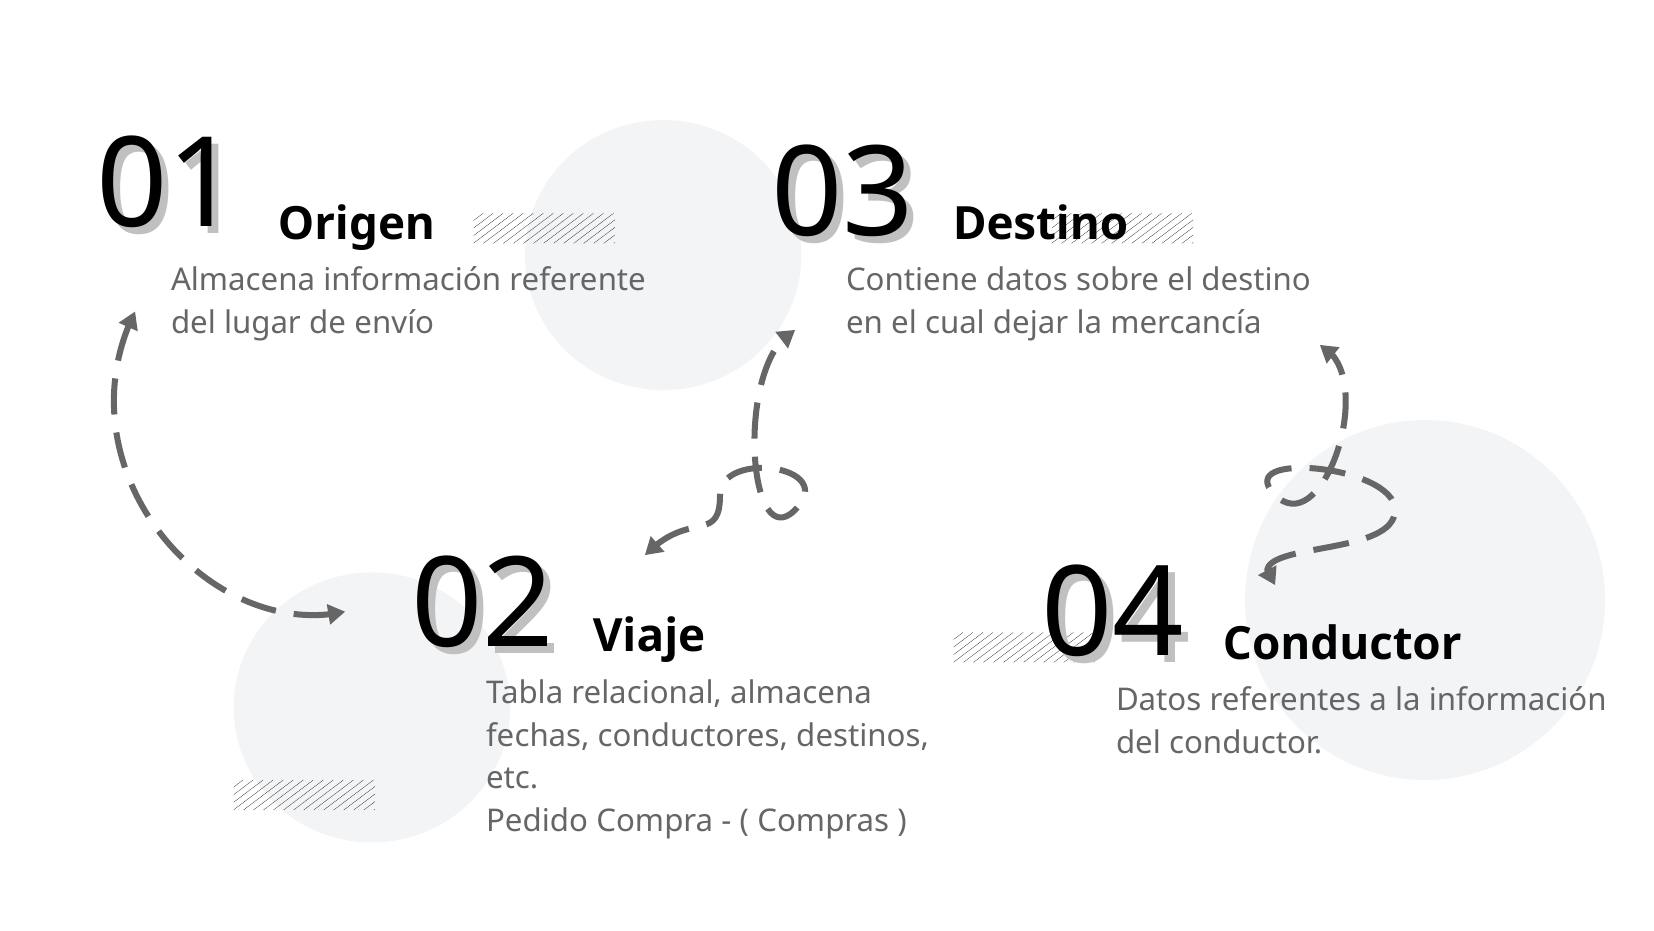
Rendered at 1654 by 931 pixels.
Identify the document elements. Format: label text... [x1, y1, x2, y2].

text_box 02 [396, 505, 577, 691]
text_box Datos referentes a la información del conductor. [1101, 670, 1627, 856]
text_box Tabla relacional, almacena fechas, conductores, destinos, etc. Pedido Compra - ( Compras ) [471, 662, 997, 849]
text_box 01 [81, 85, 262, 271]
text_box Destino [938, 182, 1194, 261]
text_box Almacena información referente del lugar de envío [156, 250, 682, 436]
text_box 04 [1026, 514, 1207, 701]
text_box 03 [756, 94, 937, 281]
text_box Origen [263, 182, 519, 261]
text_box Conductor [1208, 602, 1506, 743]
text_box Contiene datos sobre el destino en el cual dejar la mercancía [831, 250, 1357, 436]
text_box Viaje [578, 595, 834, 673]
